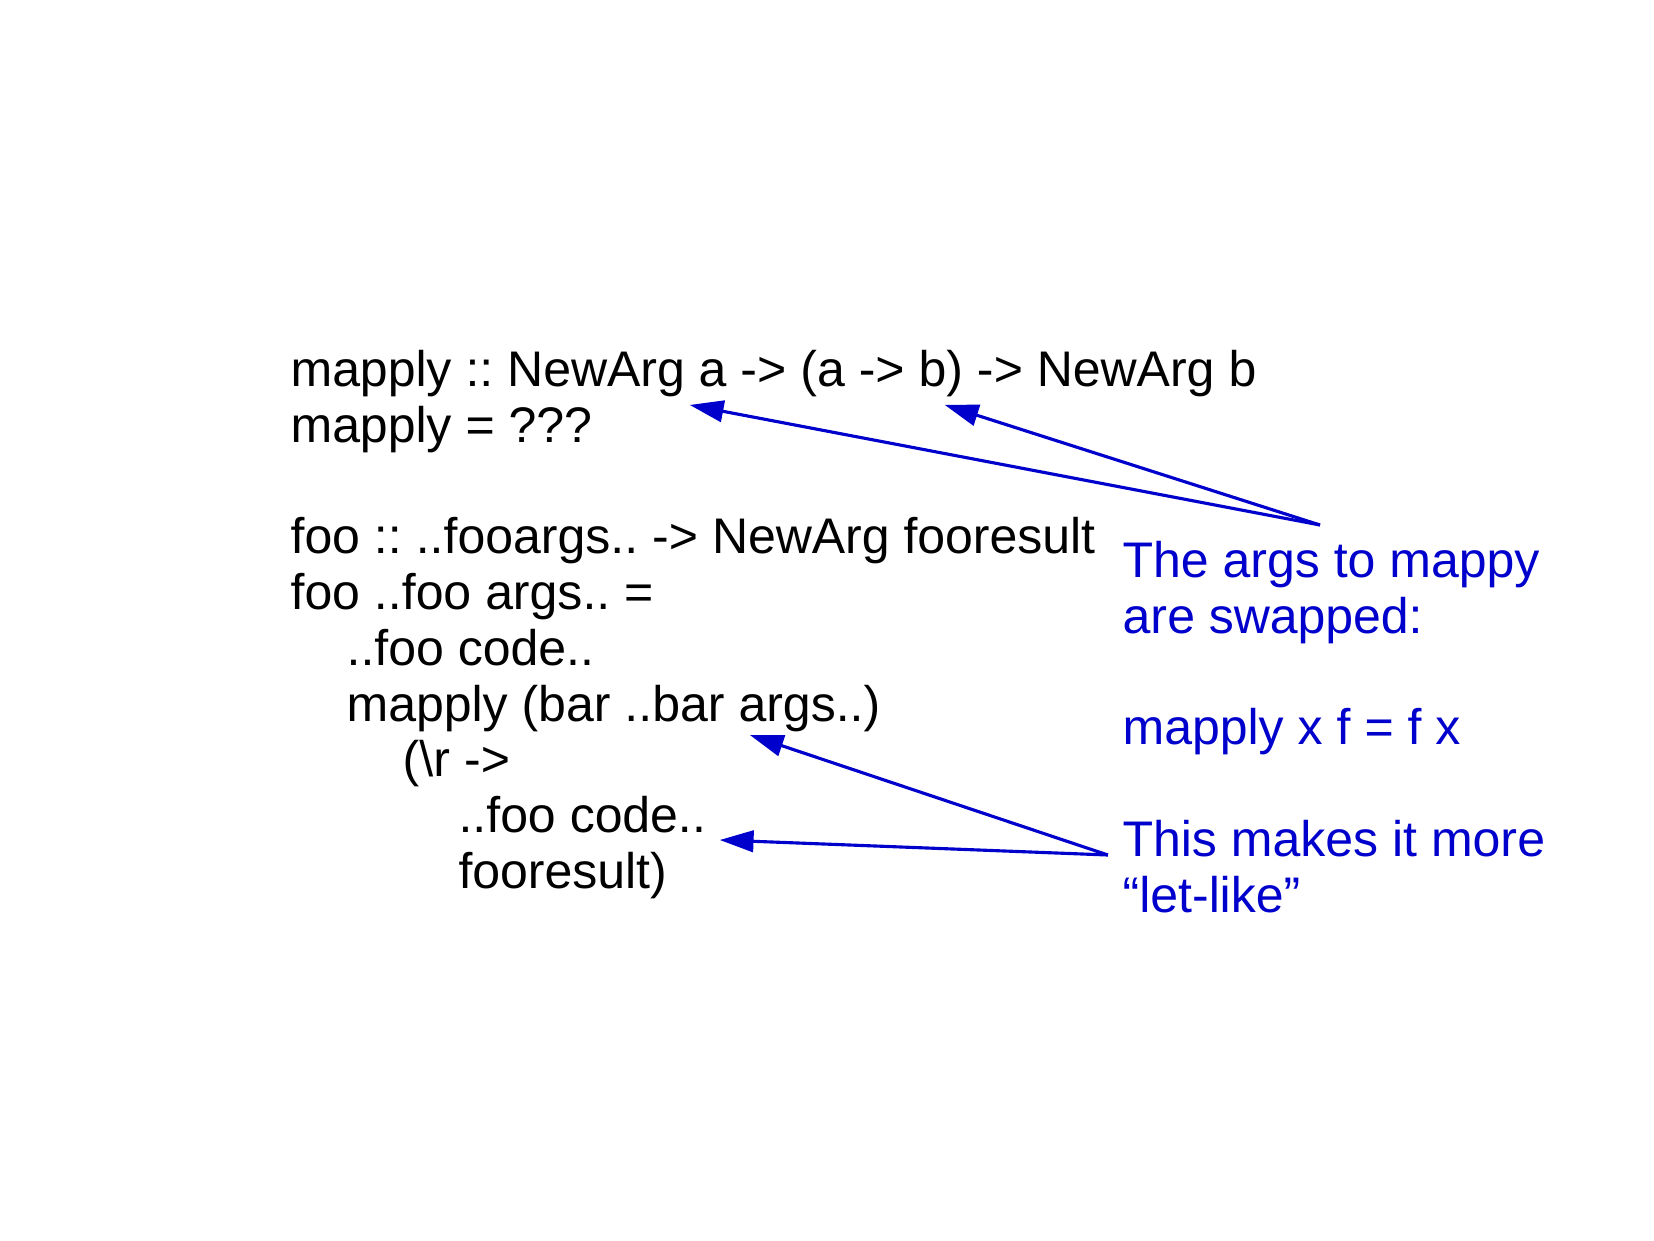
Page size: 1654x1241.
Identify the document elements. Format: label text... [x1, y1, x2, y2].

text_box The args to mappy are swapped: mapply x f = f x This makes it more “let-like” [1107, 525, 1561, 934]
subtitle mapply :: NewArg a -> (a -> b) -> NewArg b mapply = ??? foo :: ..fooargs.. -> NewArg fooresult foo ..foo args.. = ..foo code.. mapply (bar ..bar args..) (\r -> ..foo code.. fooresult) [290, 298, 1363, 942]
